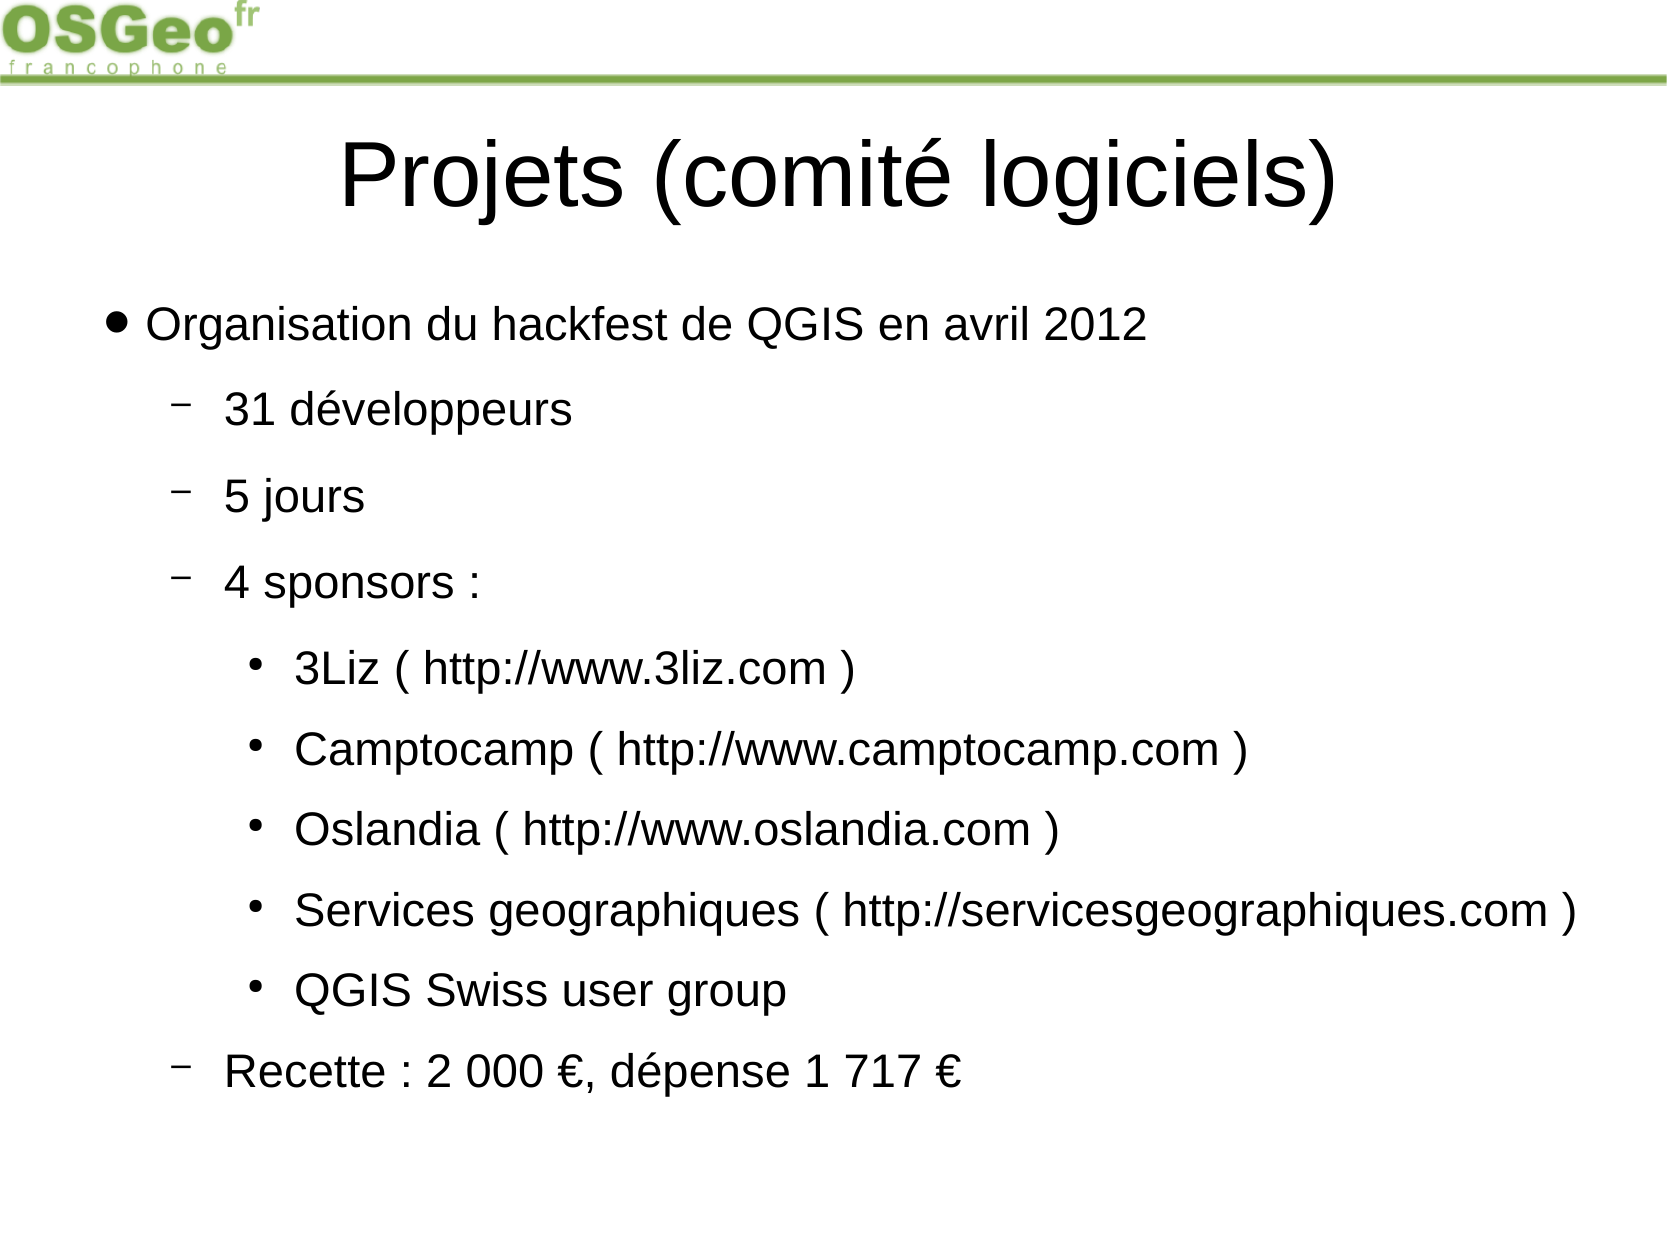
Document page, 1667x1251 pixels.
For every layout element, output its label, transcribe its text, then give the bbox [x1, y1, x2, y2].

picture [1596, 74, 1667, 86]
picture [0, 0, 260, 86]
list Organisation du hackfest de QGIS en avril 2012 31 développeurs 5 jours 4 sponsors : 3Liz ( http://www.3liz.com ) Camptocamp ( http://www.camptocamp.com ) Oslandia ( http://www.oslandia.com ) Services geographiques ( http://servicesgeographiques.com ) QGIS Swiss user group Recette : 2 000 €, dépense 1 717 € [77, 280, 1590, 1162]
title Projets (comité logiciels) [83, 63, 1596, 264]
